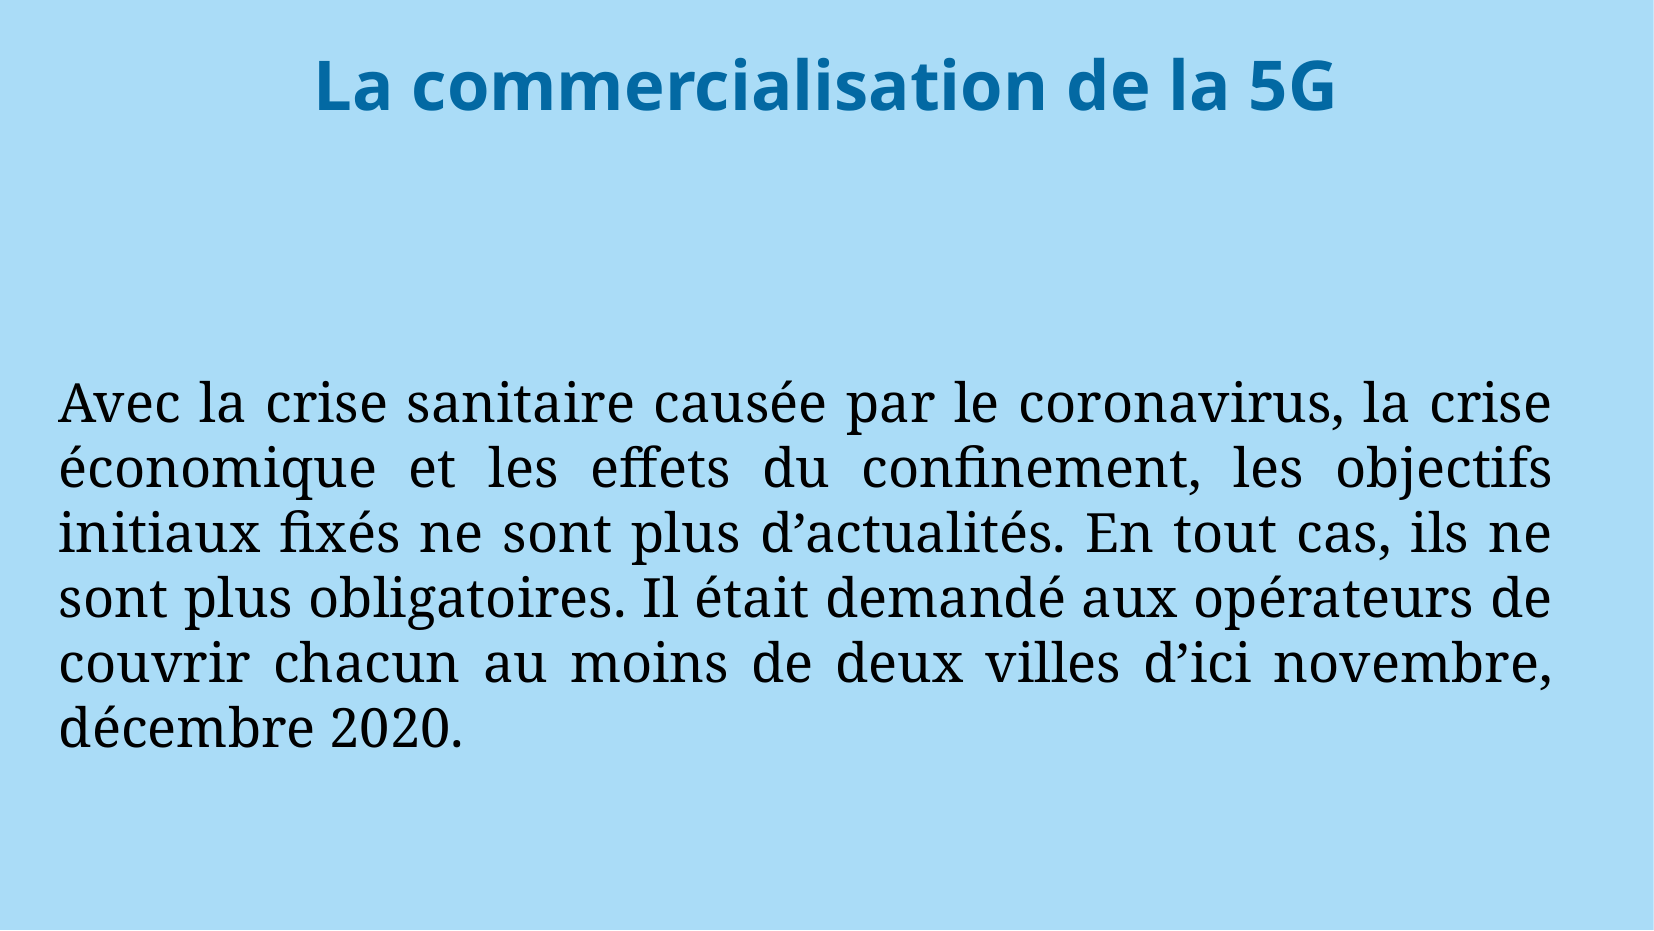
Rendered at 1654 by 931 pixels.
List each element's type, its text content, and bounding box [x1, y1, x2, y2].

title La commercialisation de la 5G [54, 31, 1598, 134]
subtitle Avec la crise sanitaire causée par le coronavirus, la crise économique et les effets du confinement, les objectifs initiaux fixés ne sont plus d’actualités. En tout cas, ils ne sont plus obligatoires. Il était demandé aux opérateurs de couvrir chacun au moins de deux villes d’ici novembre, décembre 2020. [59, 252, 1603, 809]
